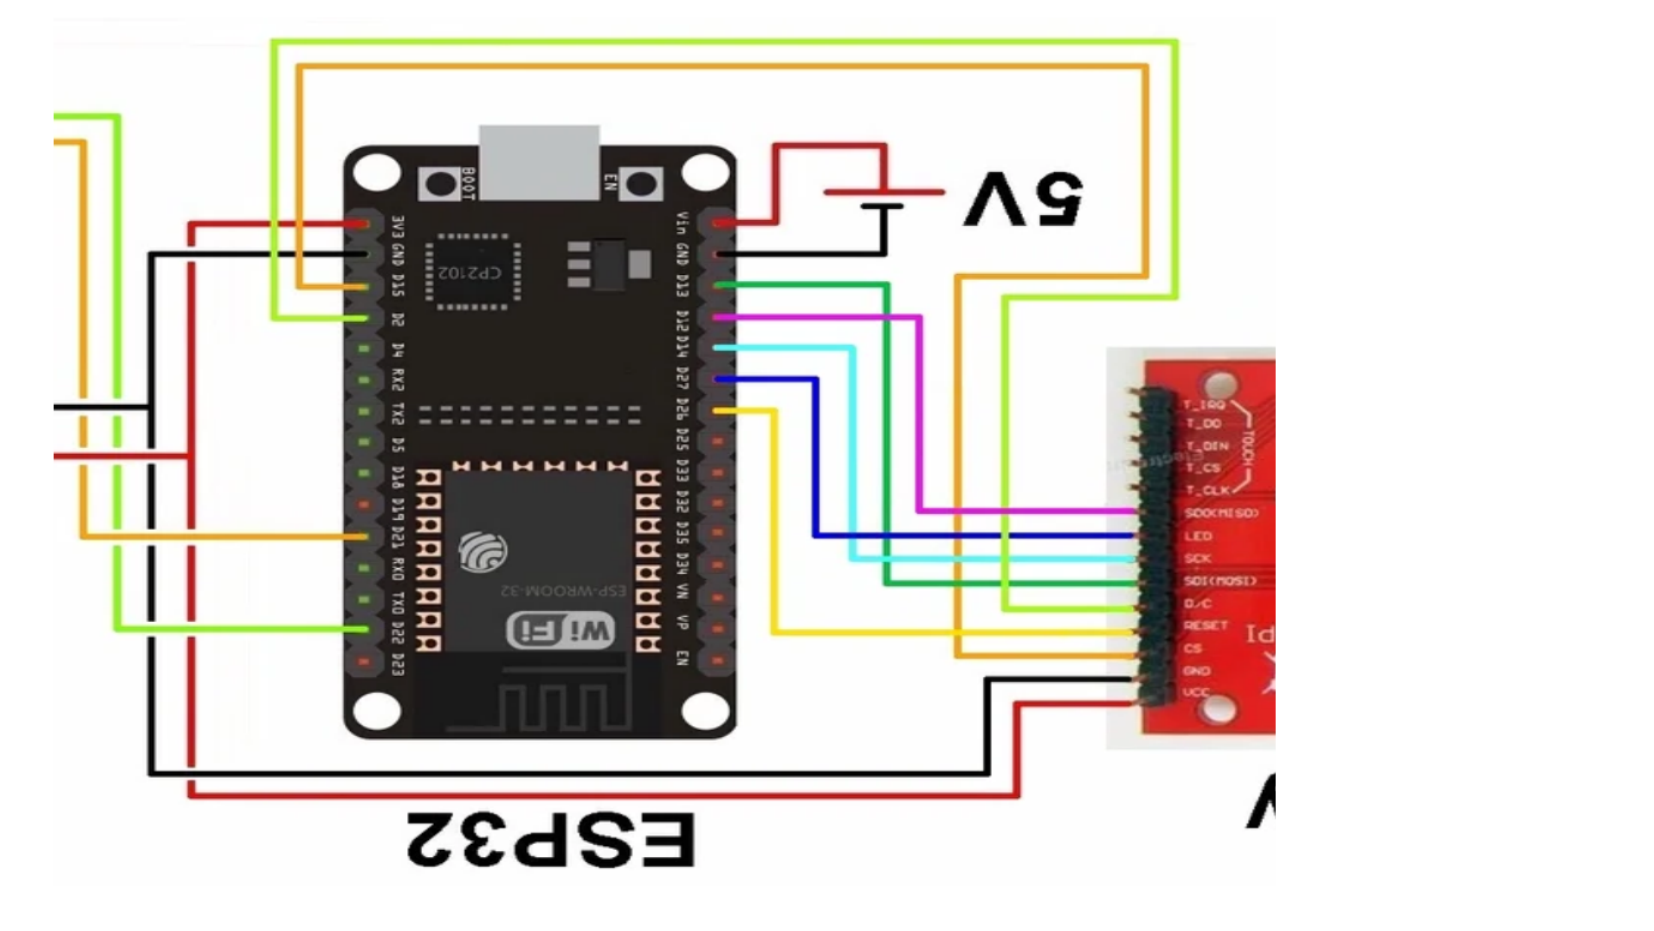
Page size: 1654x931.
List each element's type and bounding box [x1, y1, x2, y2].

picture [53, 16, 1276, 886]
